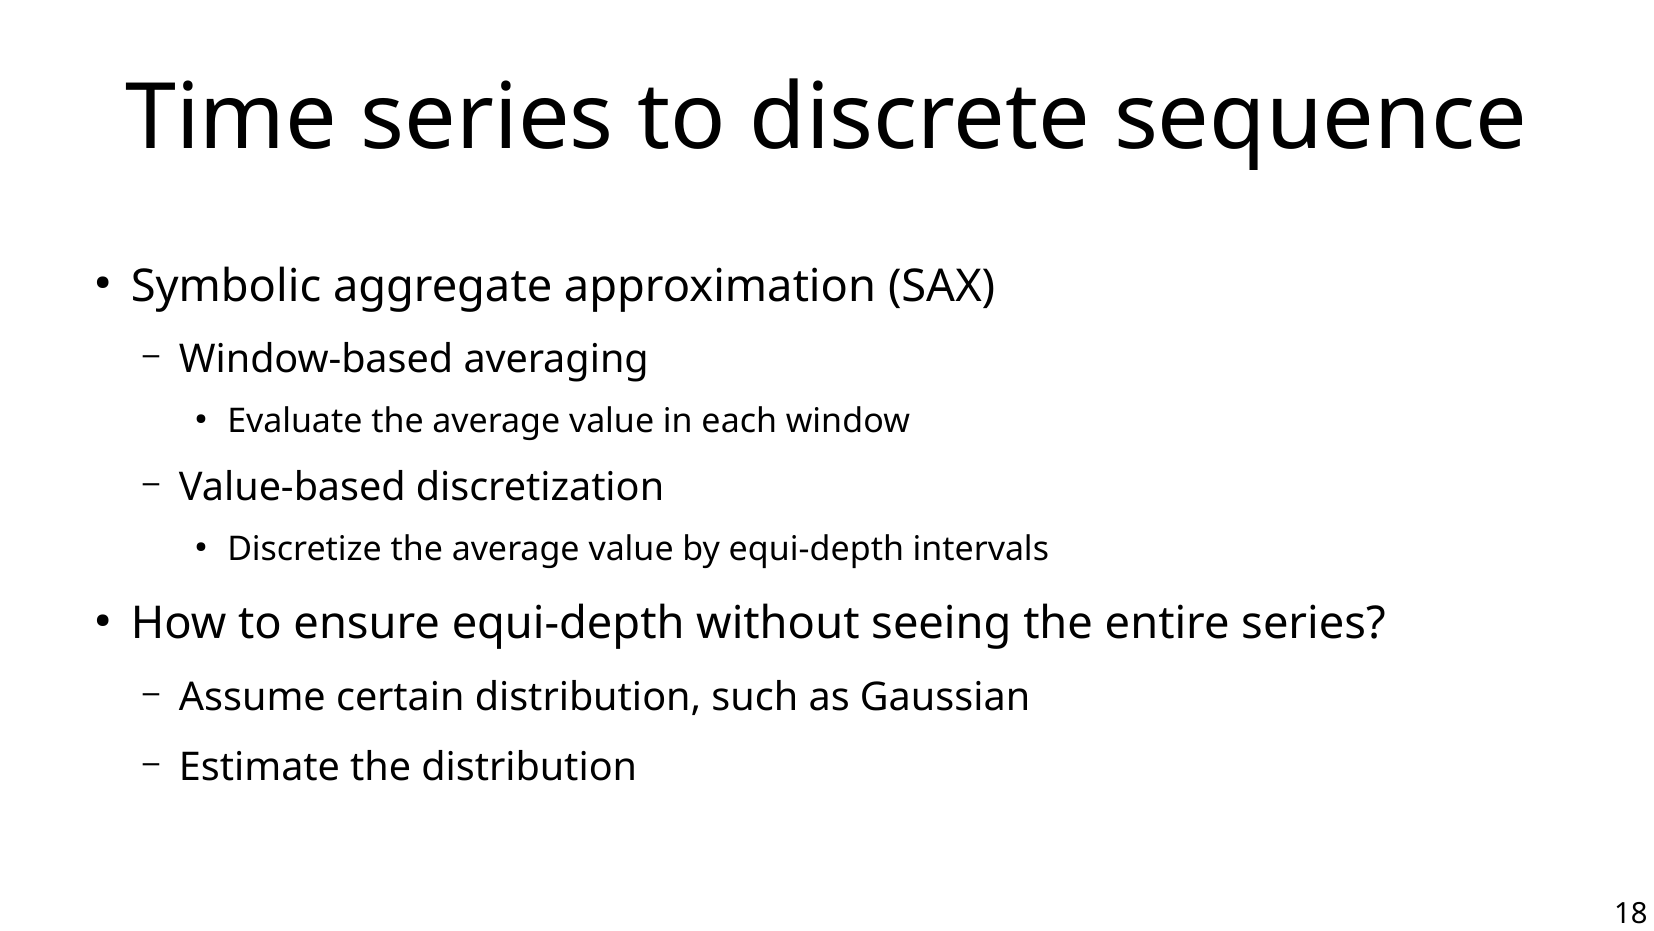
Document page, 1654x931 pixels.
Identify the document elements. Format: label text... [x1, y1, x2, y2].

title Time series to discrete sequence [82, 1, 1571, 226]
list Symbolic aggregate approximation (SAX) Window-based averaging Evaluate the average value in each window Value-based discretization Discretize the average value by equi-depth intervals How to ensure equi-depth without seeing the entire series? Assume certain distribution, such as Gaussian Estimate the distribution [82, 253, 1571, 793]
